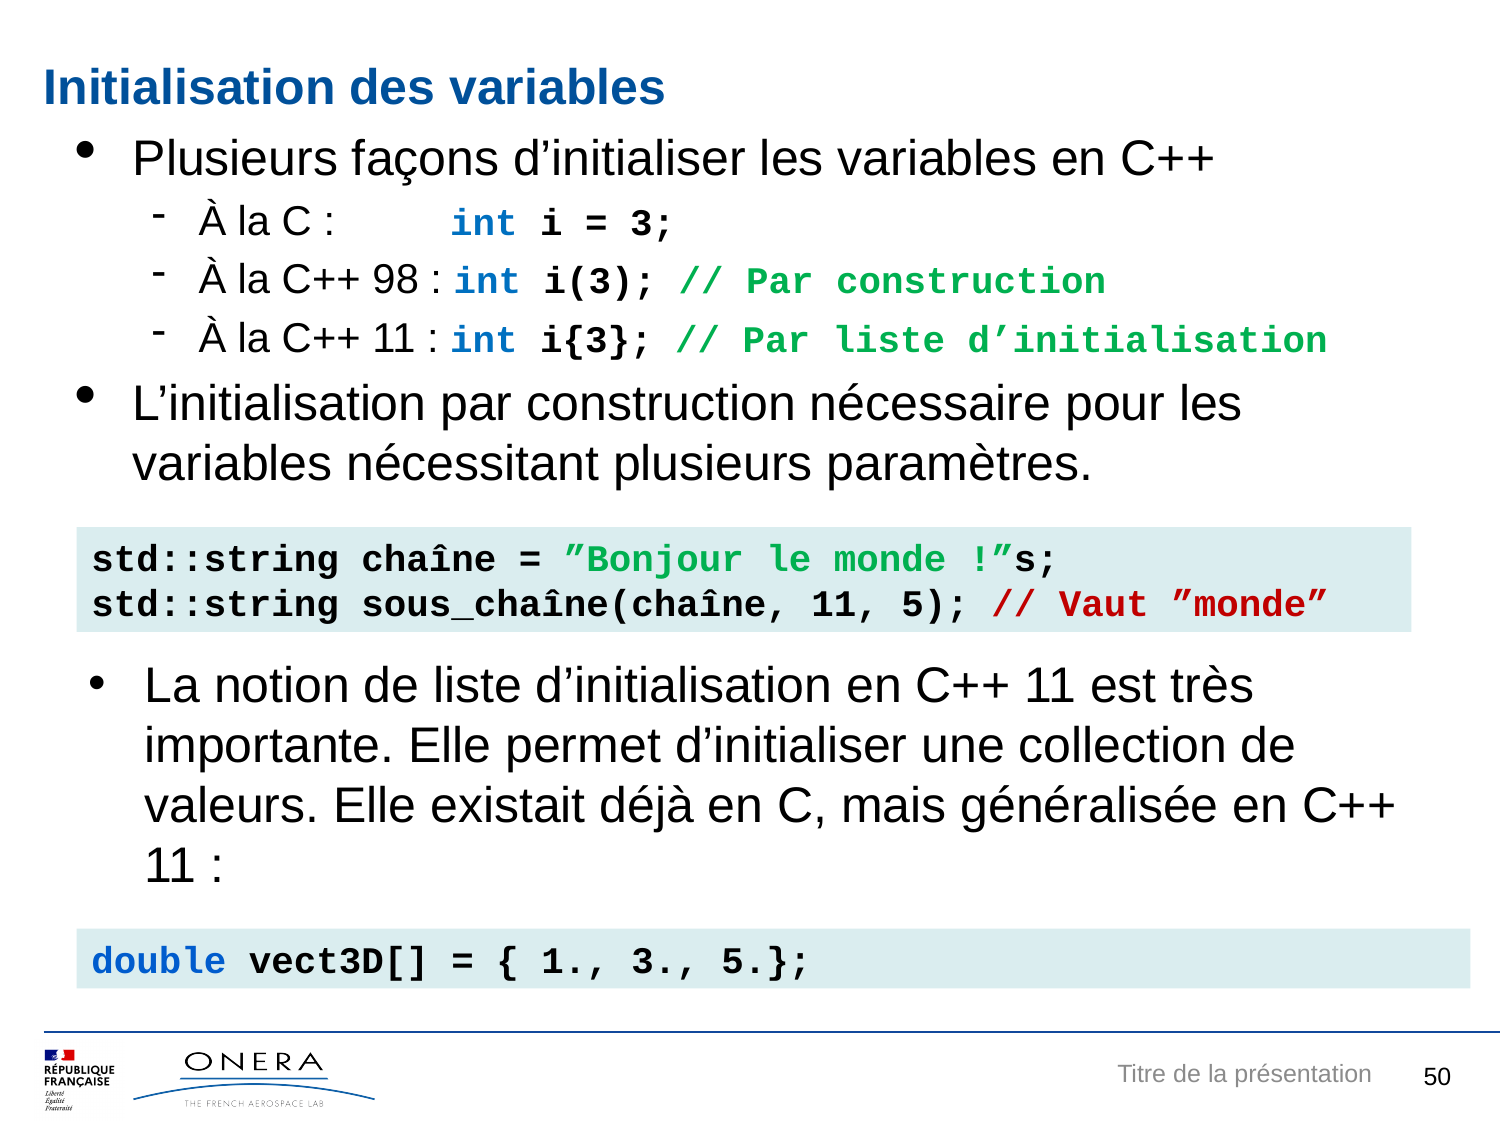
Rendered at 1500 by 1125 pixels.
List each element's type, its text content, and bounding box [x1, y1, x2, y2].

text_box double vect3D[] = { 1., 3., 5.}; [76, 928, 1471, 989]
text_box Initialisation des variables [43, 0, 1486, 169]
text_box La notion de liste d’initialisation en C++ 11 est très importante. Elle permet d’initialiser une collection de valeurs. Elle existait déjà en C, mais généralisée en C++ 11 : [73, 644, 1456, 960]
text_box Plusieurs façons d’initialiser les variables en C++ À la C : int i = 3; À la C++ 98 : int i(3); // Par construction À la C++ 11 : int i{3}; // Par liste d’initialisation L’initialisation par construction nécessaire pour les variables nécessitant plusieurs paramètres. [76, 125, 1352, 516]
picture [34, 1039, 125, 1121]
text_box Titre de la présentation [466, 1042, 1388, 1103]
text_box std::string chaîne = ”Bonjour le monde !”s; std::string sous_chaîne(chaîne, 11, 5); // Vaut ”monde” [76, 527, 1412, 632]
picture [133, 1052, 375, 1107]
text_box <numéro> [1374, 1025, 1500, 1125]
